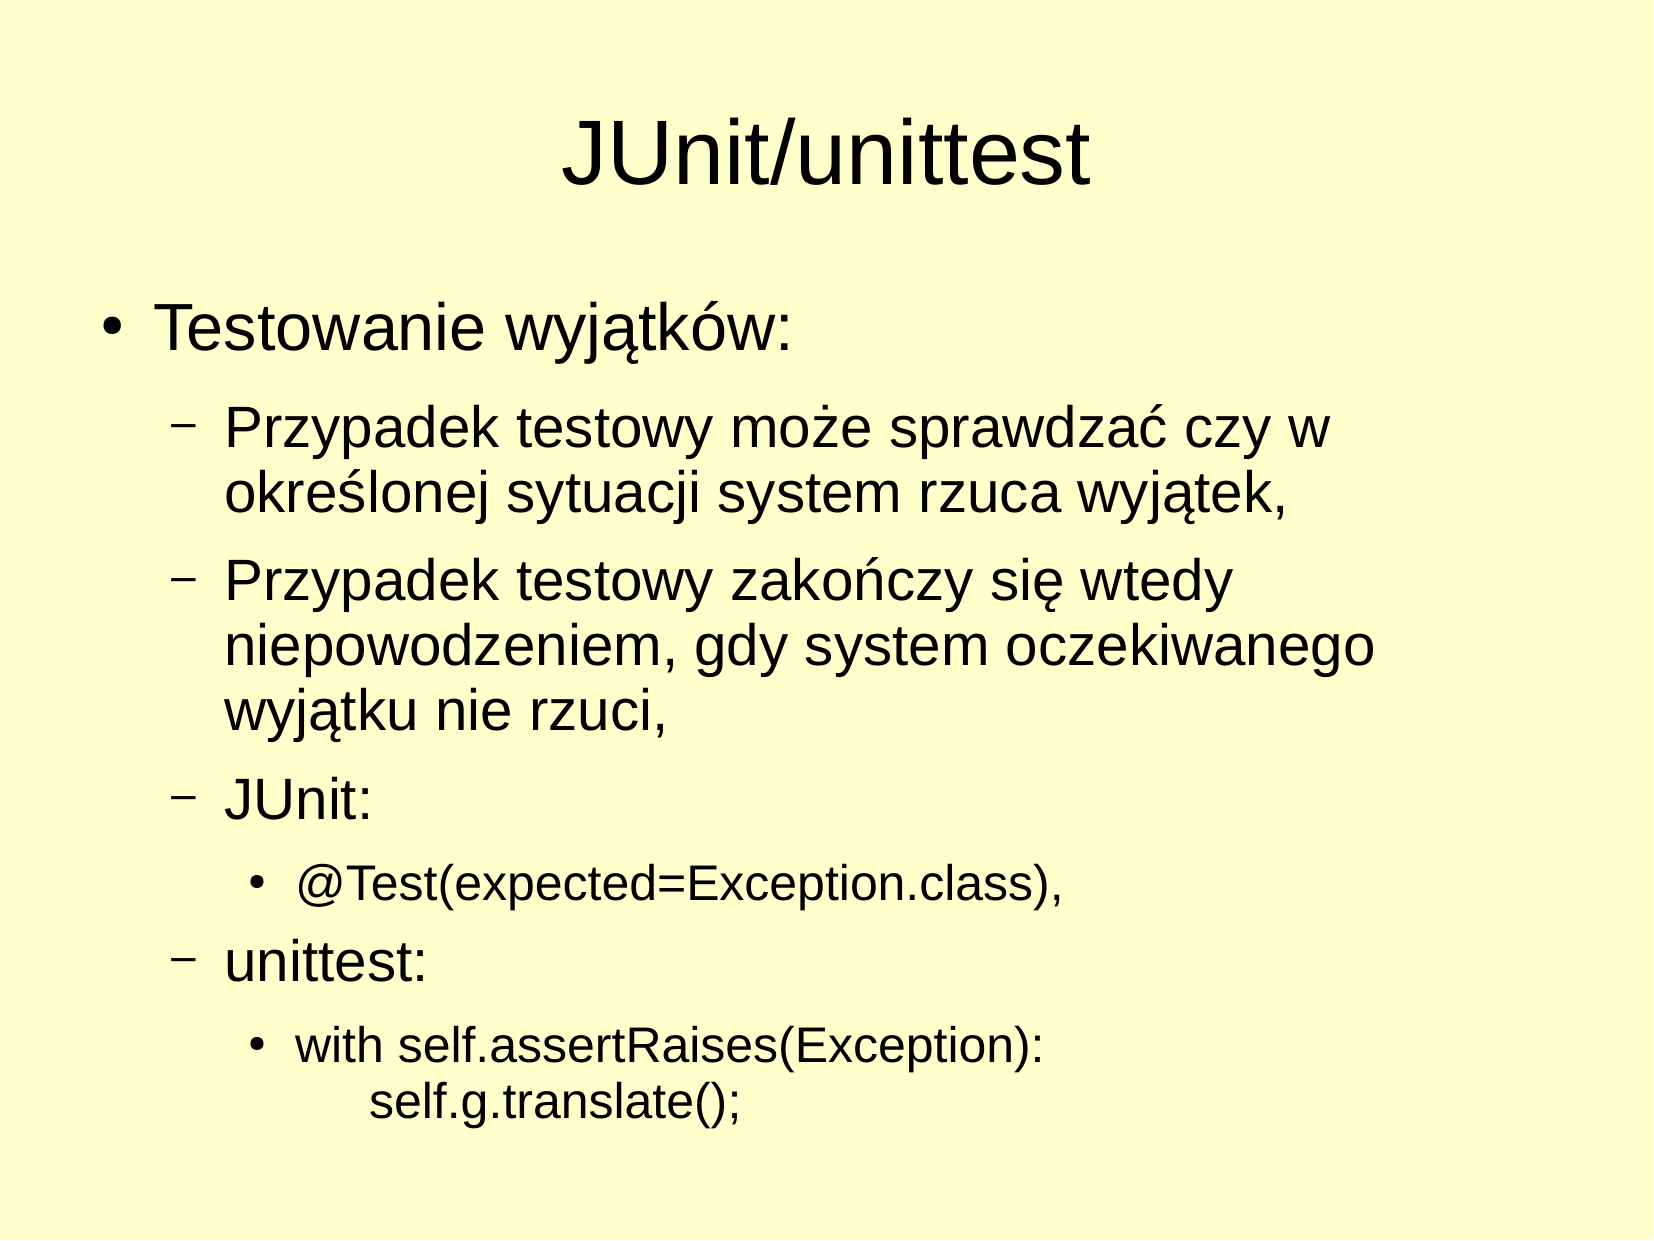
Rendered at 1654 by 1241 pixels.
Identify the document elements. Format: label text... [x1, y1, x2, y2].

title JUnit/unittest [82, 49, 1571, 257]
list Testowanie wyjątków: Przypadek testowy może sprawdzać czy w określonej sytuacji system rzuca wyjątek, Przypadek testowy zakończy się wtedy niepowodzeniem, gdy system oczekiwanego wyjątku nie rzuci, JUnit: @Test(expected=Exception.class), unittest: with self.assertRaises(Exception): self.g.translate(); [82, 290, 1571, 1128]
